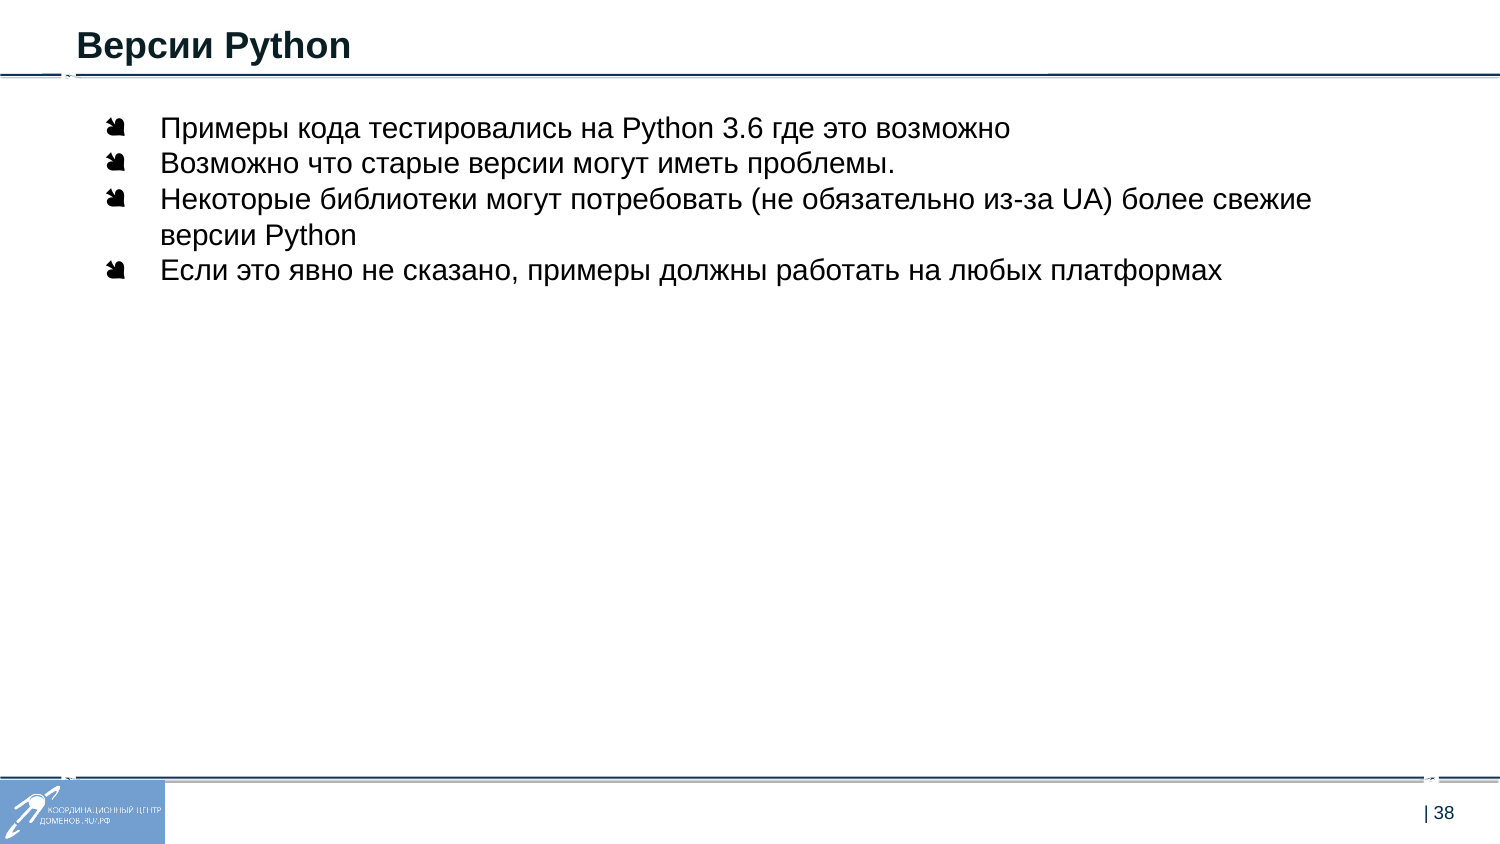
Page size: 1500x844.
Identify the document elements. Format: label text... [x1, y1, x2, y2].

title Версии Python [61, 5, 1376, 62]
picture [0, 779, 166, 844]
list Примеры кода тестировались на Python 3.6 где это возможно Возможно что старые версии могут иметь проблемы. Некоторые библиотеки могут потребовать (не обязательно из-за UA) более свежие версии Python Если это явно не сказано, примеры должны работать на любых платформах [70, 93, 1368, 656]
